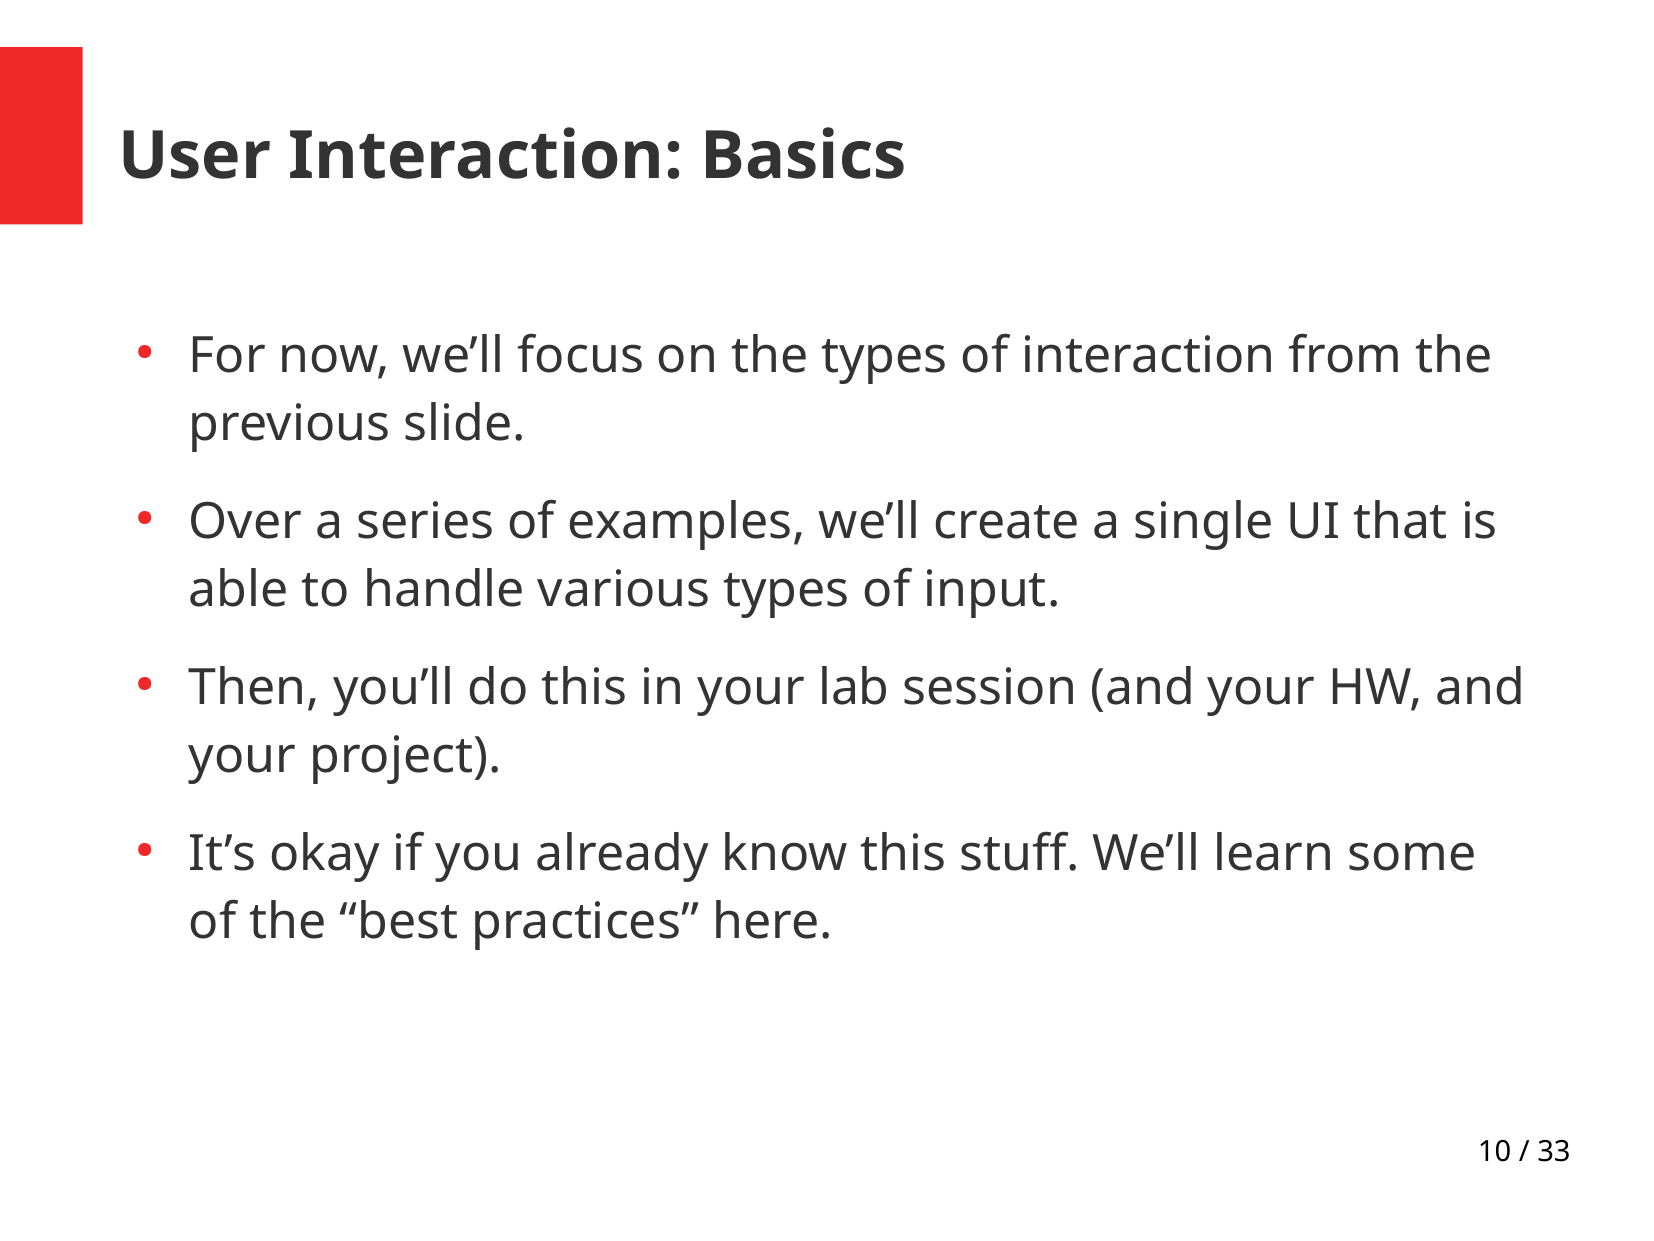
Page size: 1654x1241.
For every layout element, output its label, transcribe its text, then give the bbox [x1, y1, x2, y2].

title User Interaction: Basics [118, 49, 1571, 257]
list For now, we’ll focus on the types of interaction from the previous slide. Over a series of examples, we’ll create a single UI that is able to handle various types of input. Then, you’ll do this in your lab session (and your HW, and your project). It’s okay if you already know this stuff. We’ll learn some of the “best practices” here. [118, 318, 1536, 1039]
